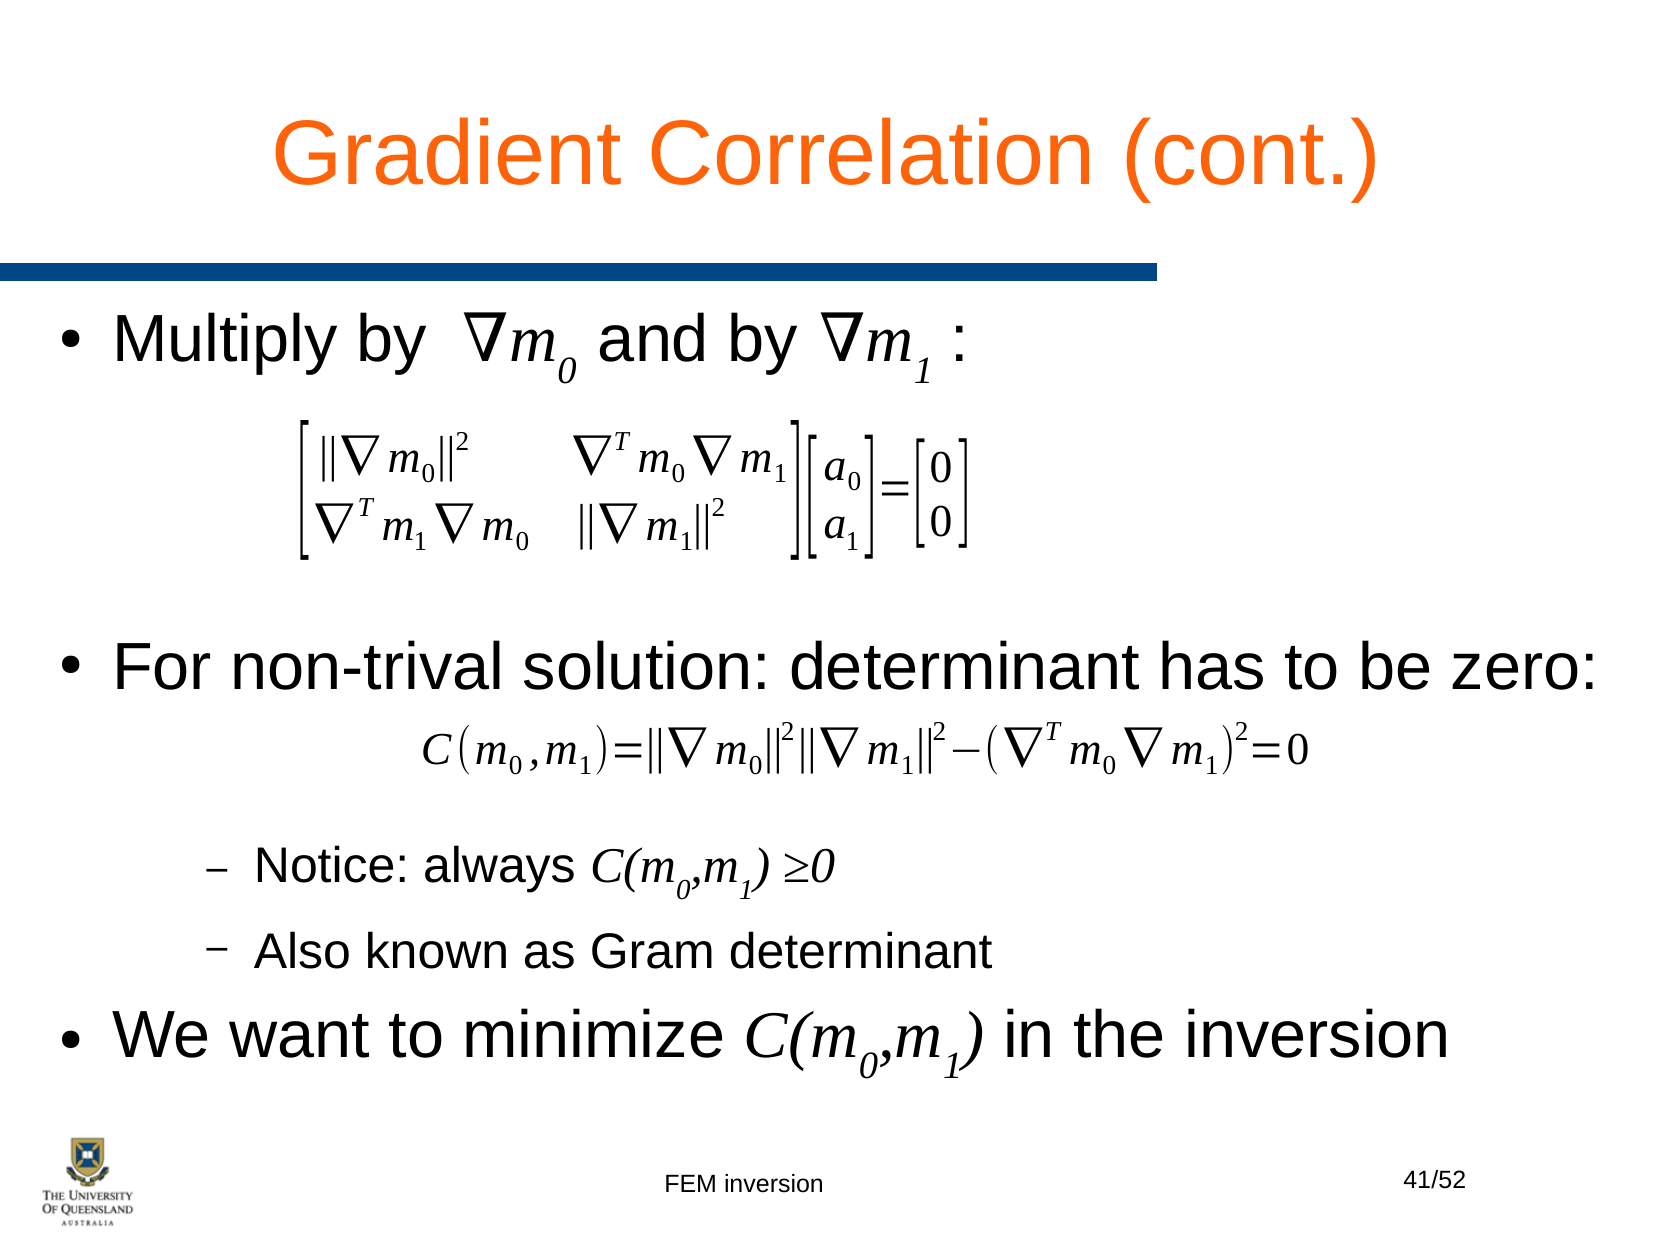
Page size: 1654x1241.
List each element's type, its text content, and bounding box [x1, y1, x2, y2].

title Gradient Correlation (cont.) [82, 49, 1571, 257]
picture [35, 1133, 142, 1235]
chart [414, 716, 1317, 780]
list Multiply by ∇m0 and by ∇m1 : For non-trival solution: determinant has to be zero: Notice: always C(m0,m1) ≥0 Also known as Gram determinant We want to minimize C(m0,m1) in the inversion [41, 290, 1601, 1150]
chart [291, 418, 976, 564]
